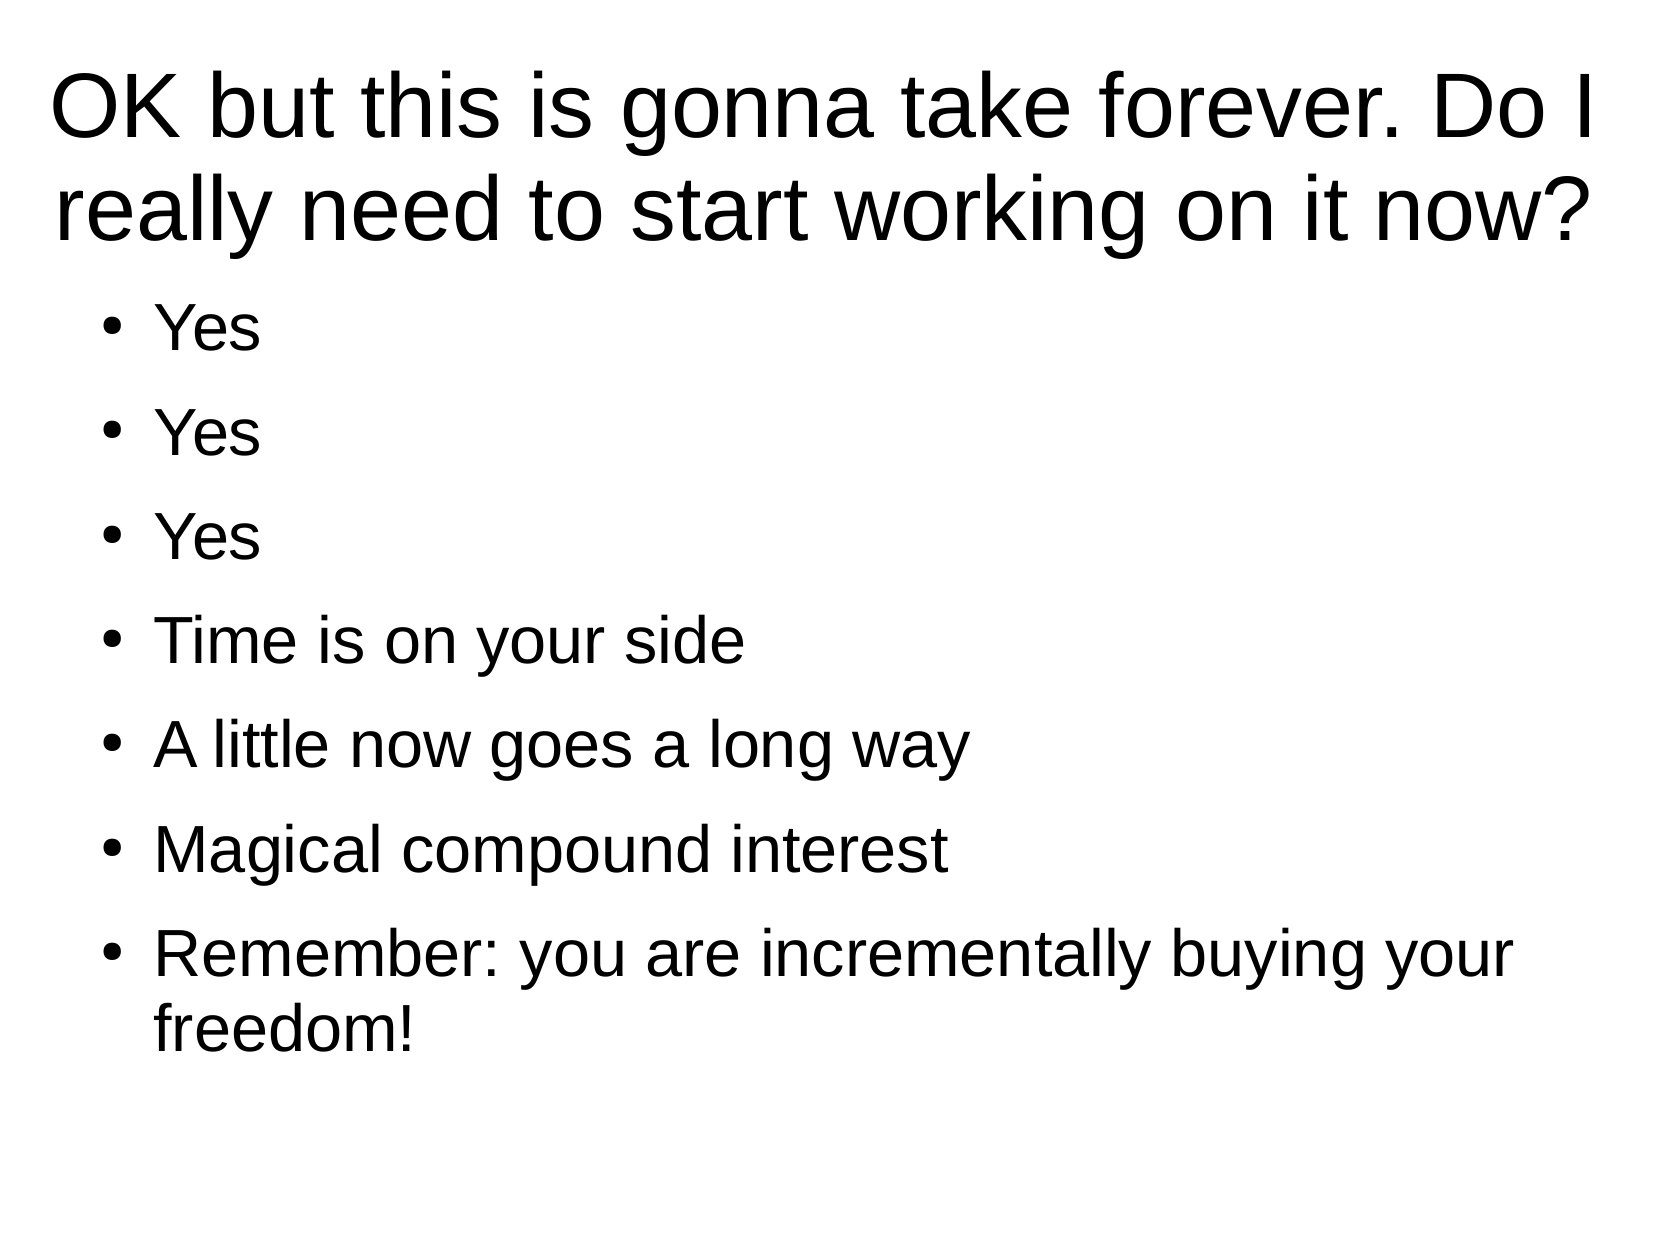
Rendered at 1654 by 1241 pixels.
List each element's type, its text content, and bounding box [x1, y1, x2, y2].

title OK but this is gonna take forever. Do I really need to start working on it now? [37, 0, 1613, 319]
list Yes Yes Yes Time is on your side A little now goes a long way Magical compound interest Remember: you are incrementally buying your freedom! [82, 290, 1571, 1144]
